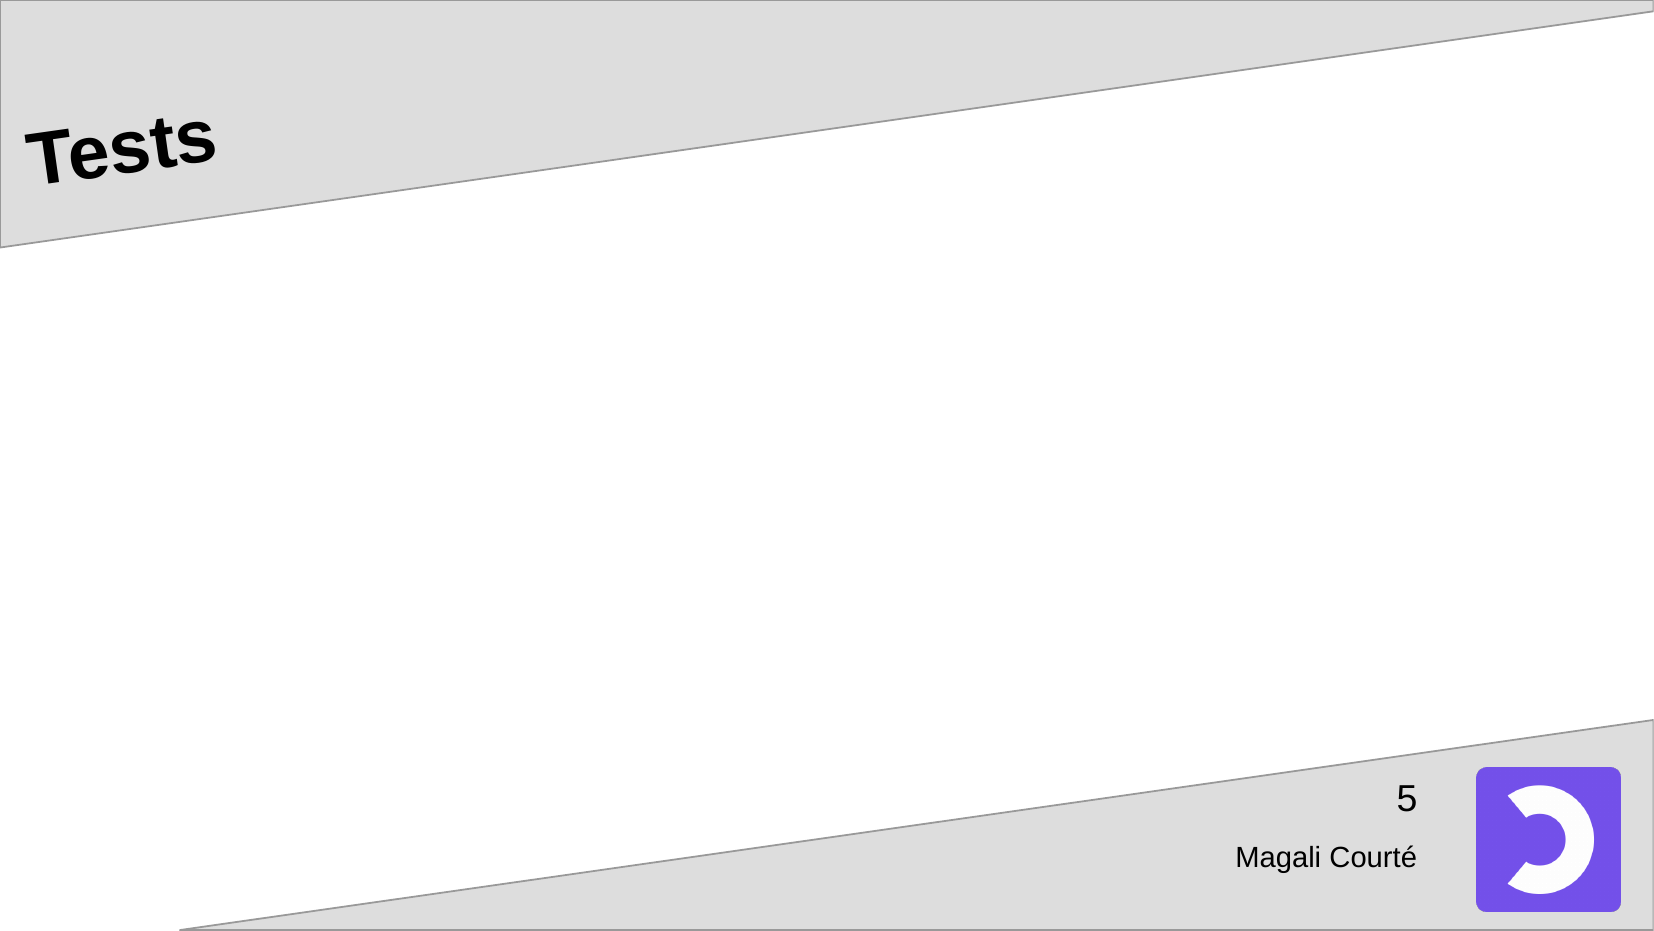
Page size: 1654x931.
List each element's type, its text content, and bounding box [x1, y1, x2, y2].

title Tests [16, 0, 1501, 239]
picture [1476, 767, 1621, 912]
